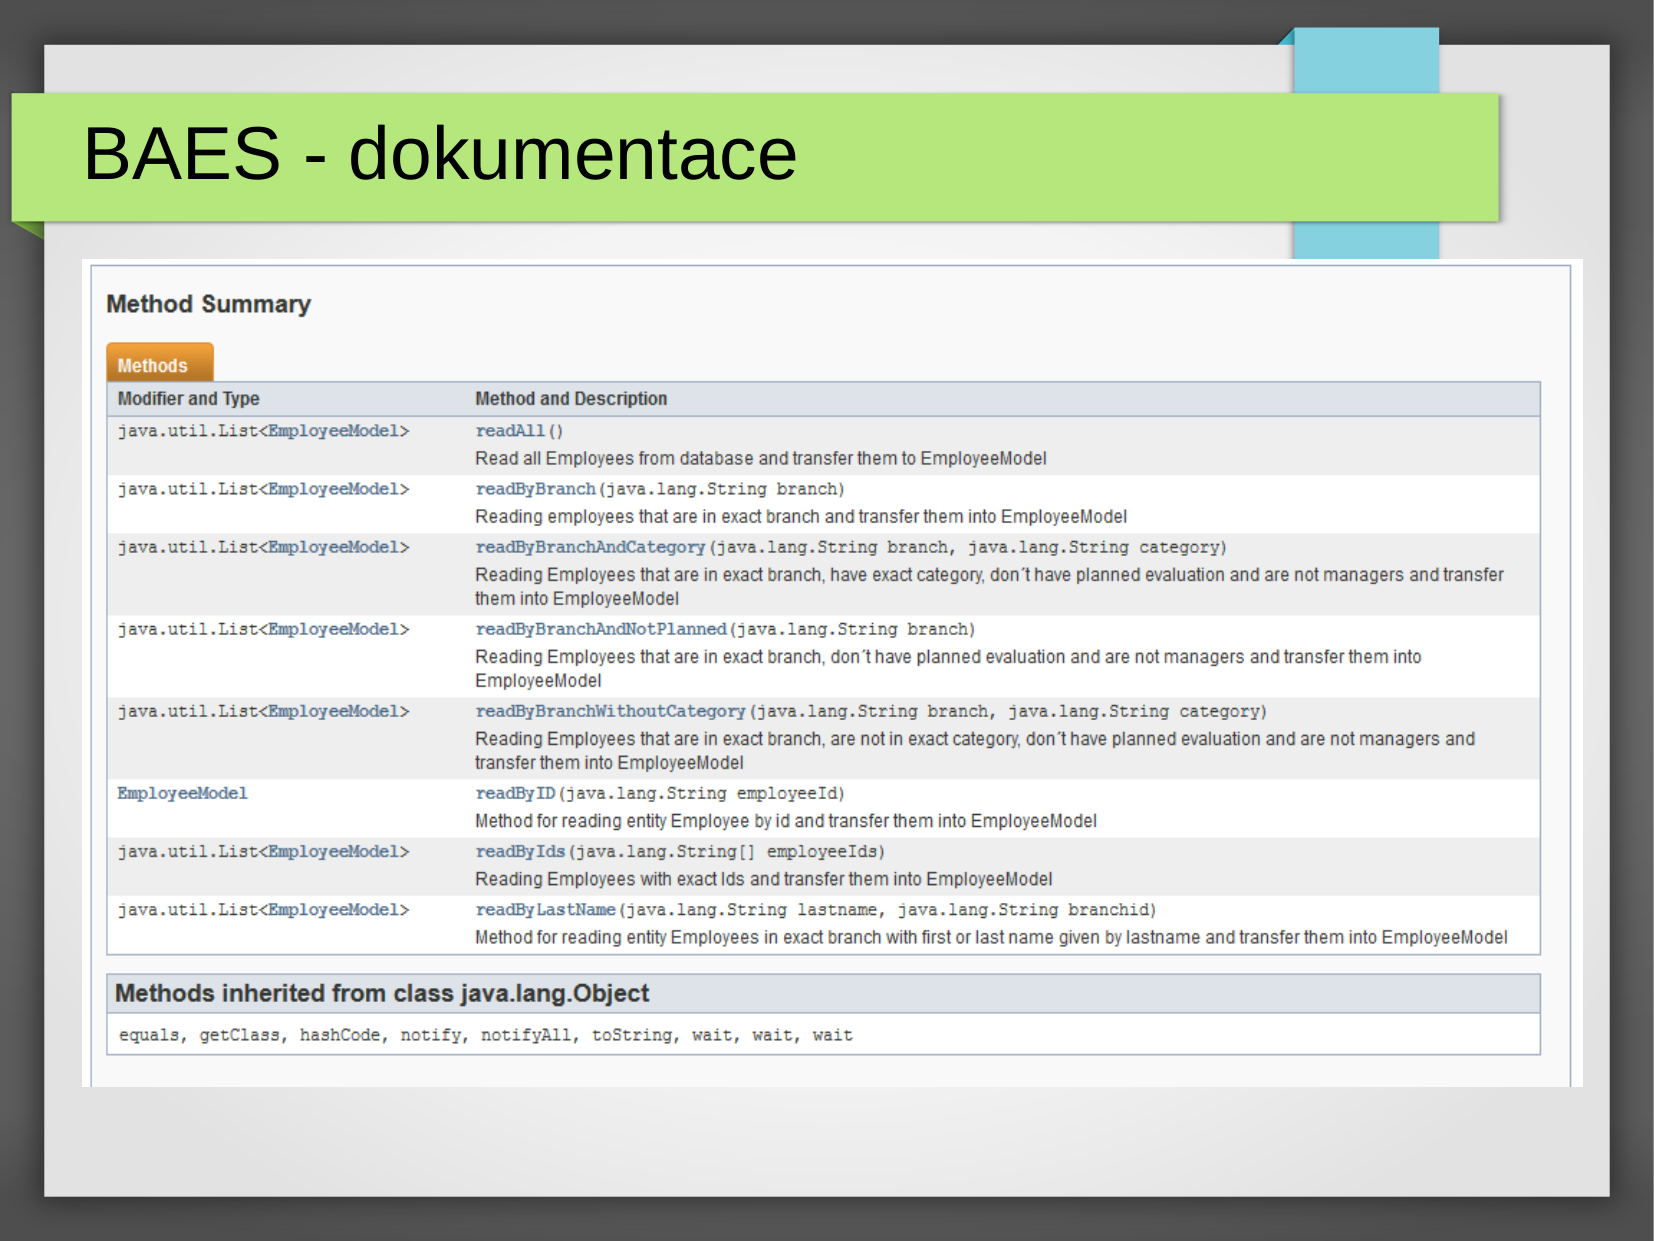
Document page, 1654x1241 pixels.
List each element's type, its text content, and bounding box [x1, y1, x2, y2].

picture [0, 0, 1654, 1241]
title BAES - dokumentace [82, 94, 1264, 213]
